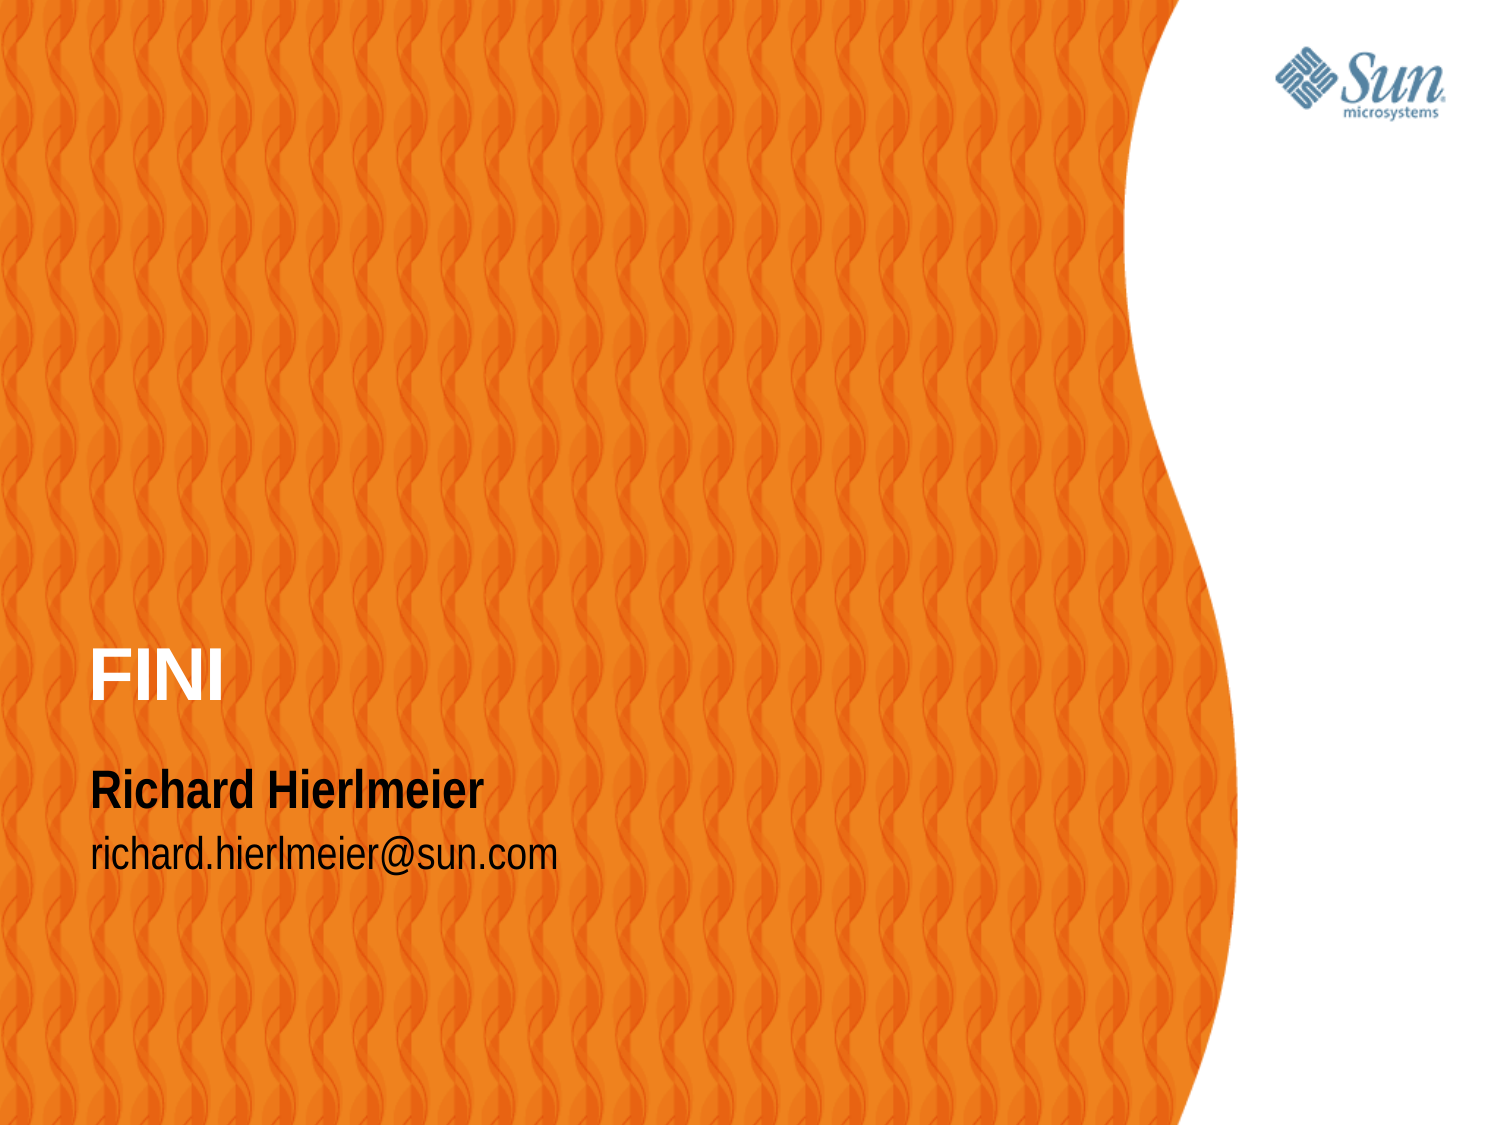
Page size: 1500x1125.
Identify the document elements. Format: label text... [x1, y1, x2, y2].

picture [0, 0, 1500, 1125]
list Richard Hierlmeier richard.hierlmeier@sun.com [90, 766, 1080, 987]
title FINI [88, 470, 1086, 716]
